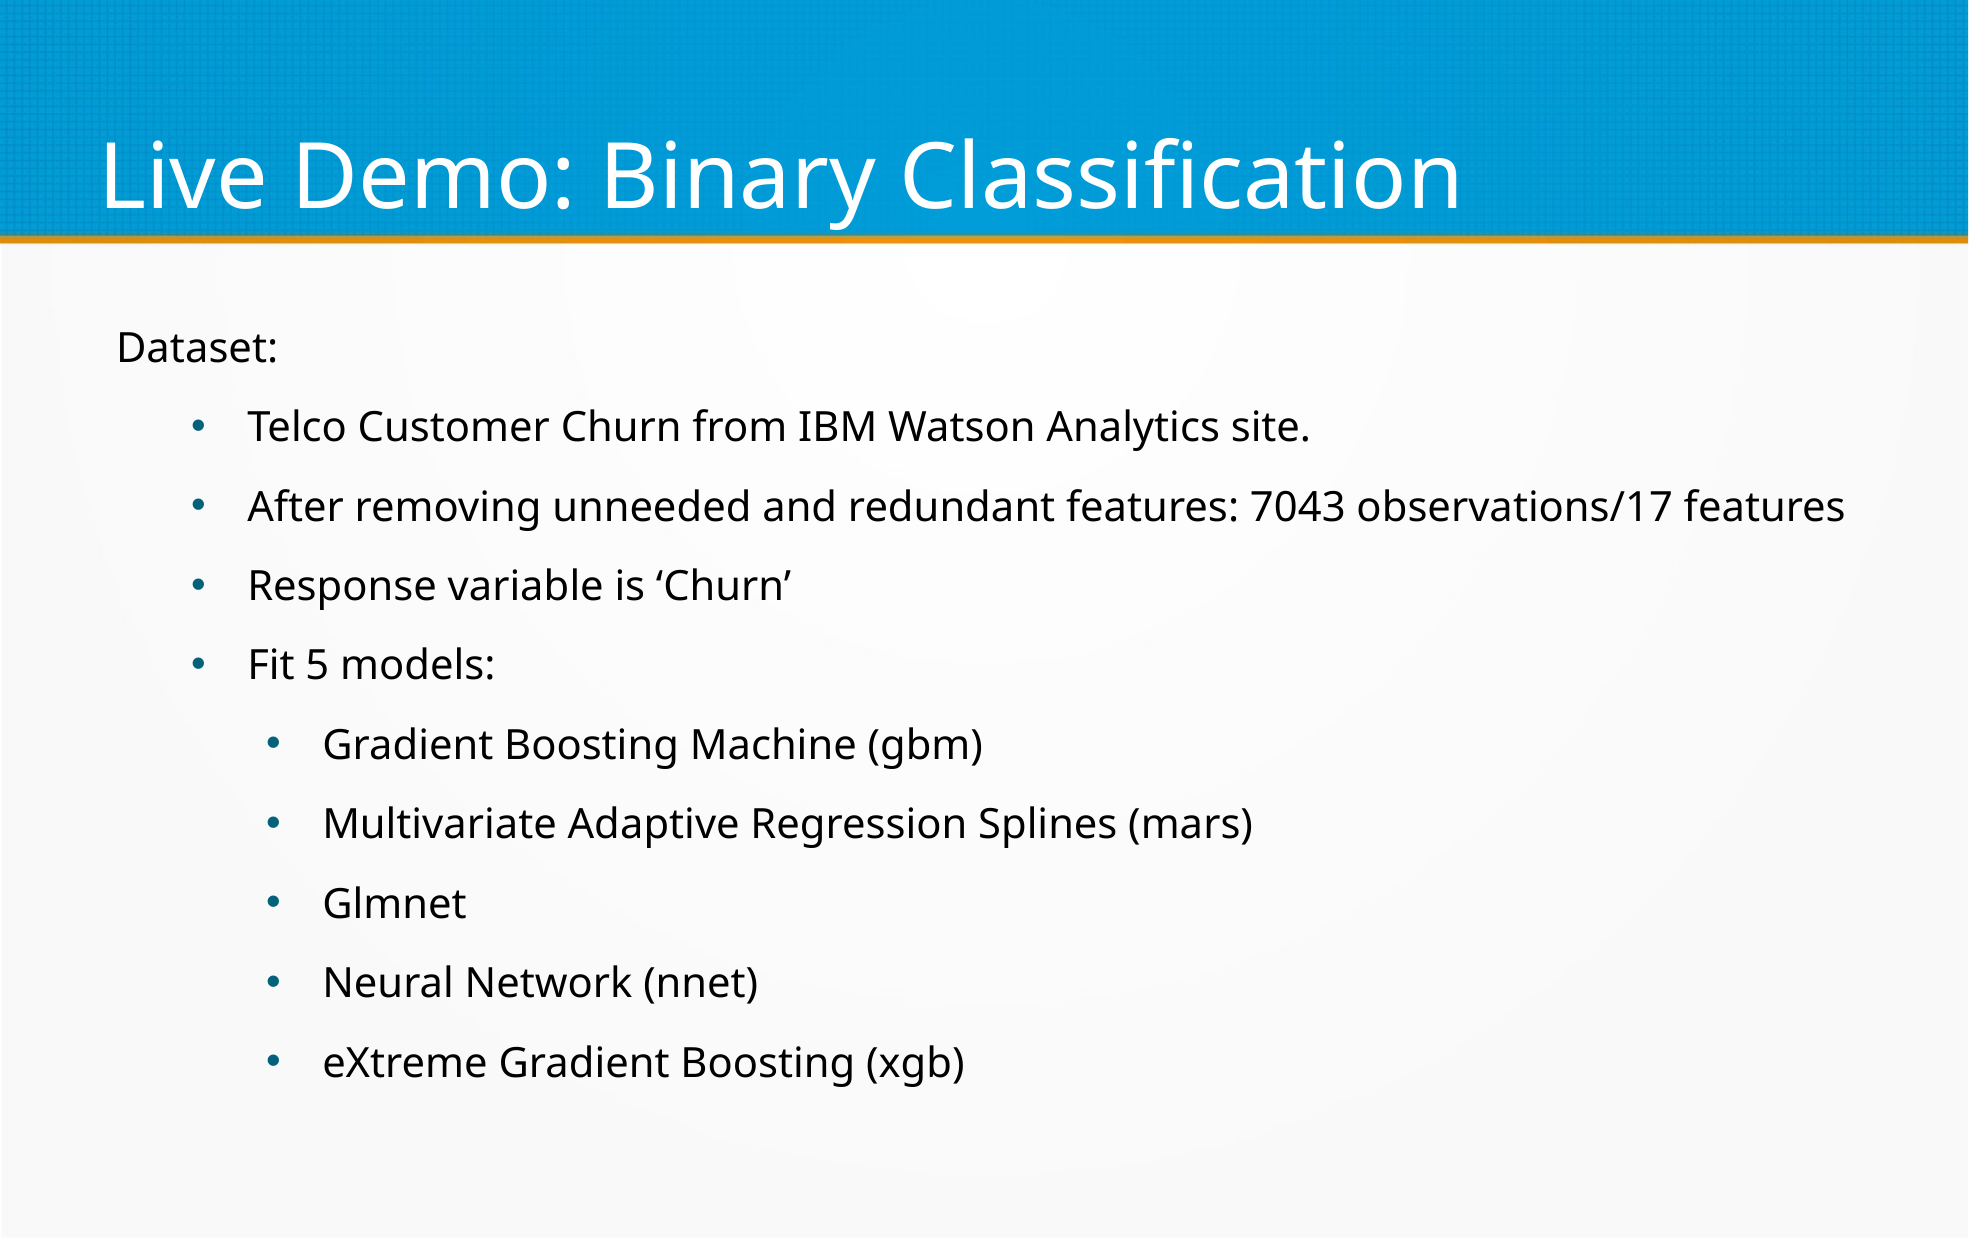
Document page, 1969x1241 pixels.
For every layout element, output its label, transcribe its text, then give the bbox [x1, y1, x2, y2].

text_box Dataset: Telco Customer Churn from IBM Watson Analytics site. After removing unneeded and redundant features: 7043 observations/17 features Response variable is ‘Churn’ Fit 5 models: Gradient Boosting Machine (gbm) Multivariate Adaptive Regression Splines (mars) Glmnet Neural Network (nnet) eXtreme Gradient Boosting (xgb) [98, 320, 1860, 1086]
text_box Live Demo: Binary Classification [98, 19, 1870, 227]
picture [0, 233, 1969, 1241]
